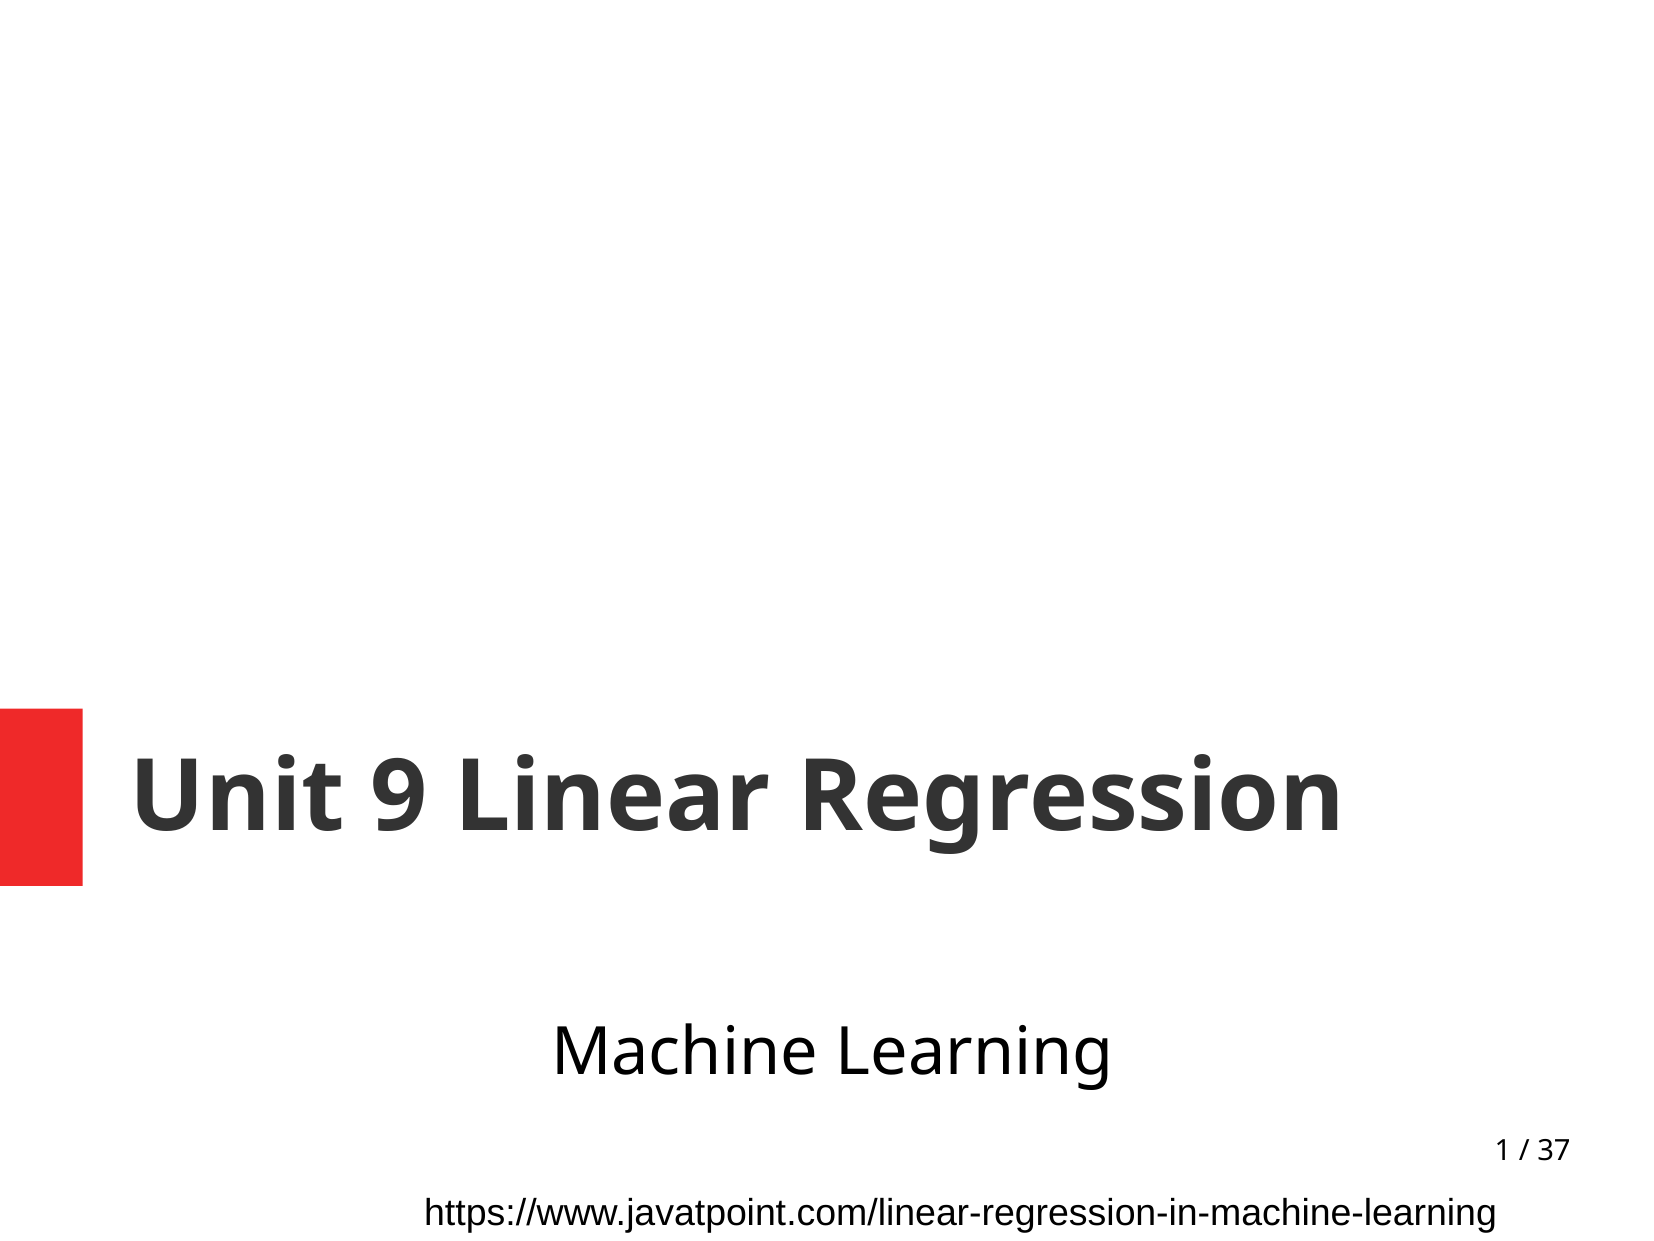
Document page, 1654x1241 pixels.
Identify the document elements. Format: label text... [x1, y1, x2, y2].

title Unit 9 Linear Regression [129, 673, 1536, 910]
subtitle Machine Learning [129, 968, 1536, 1130]
text_box https://www.javatpoint.com/linear-regression-in-machine-learning [409, 1183, 1512, 1241]
